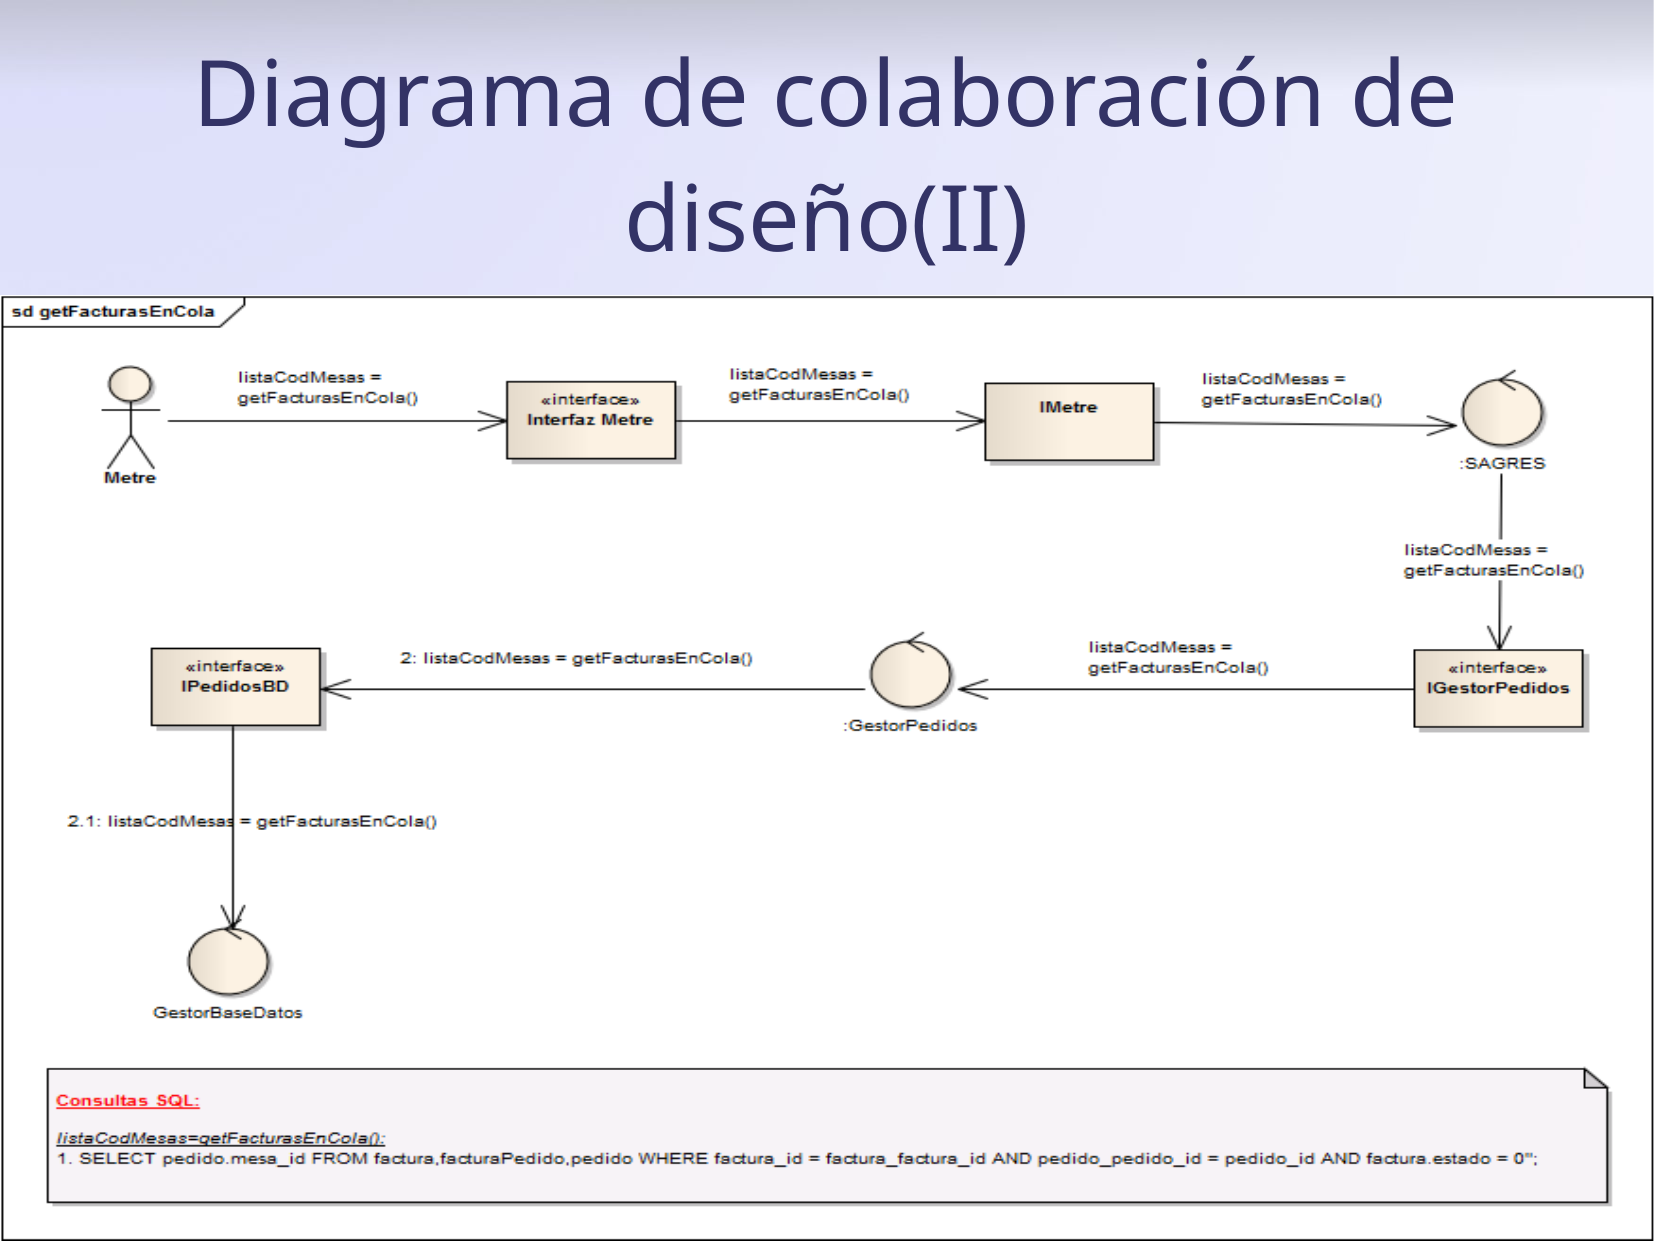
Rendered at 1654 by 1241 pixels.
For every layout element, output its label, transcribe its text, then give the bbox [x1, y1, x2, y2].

picture [0, 0, 1654, 1241]
title Diagrama de colaboración de diseño(II) [82, 0, 1571, 295]
